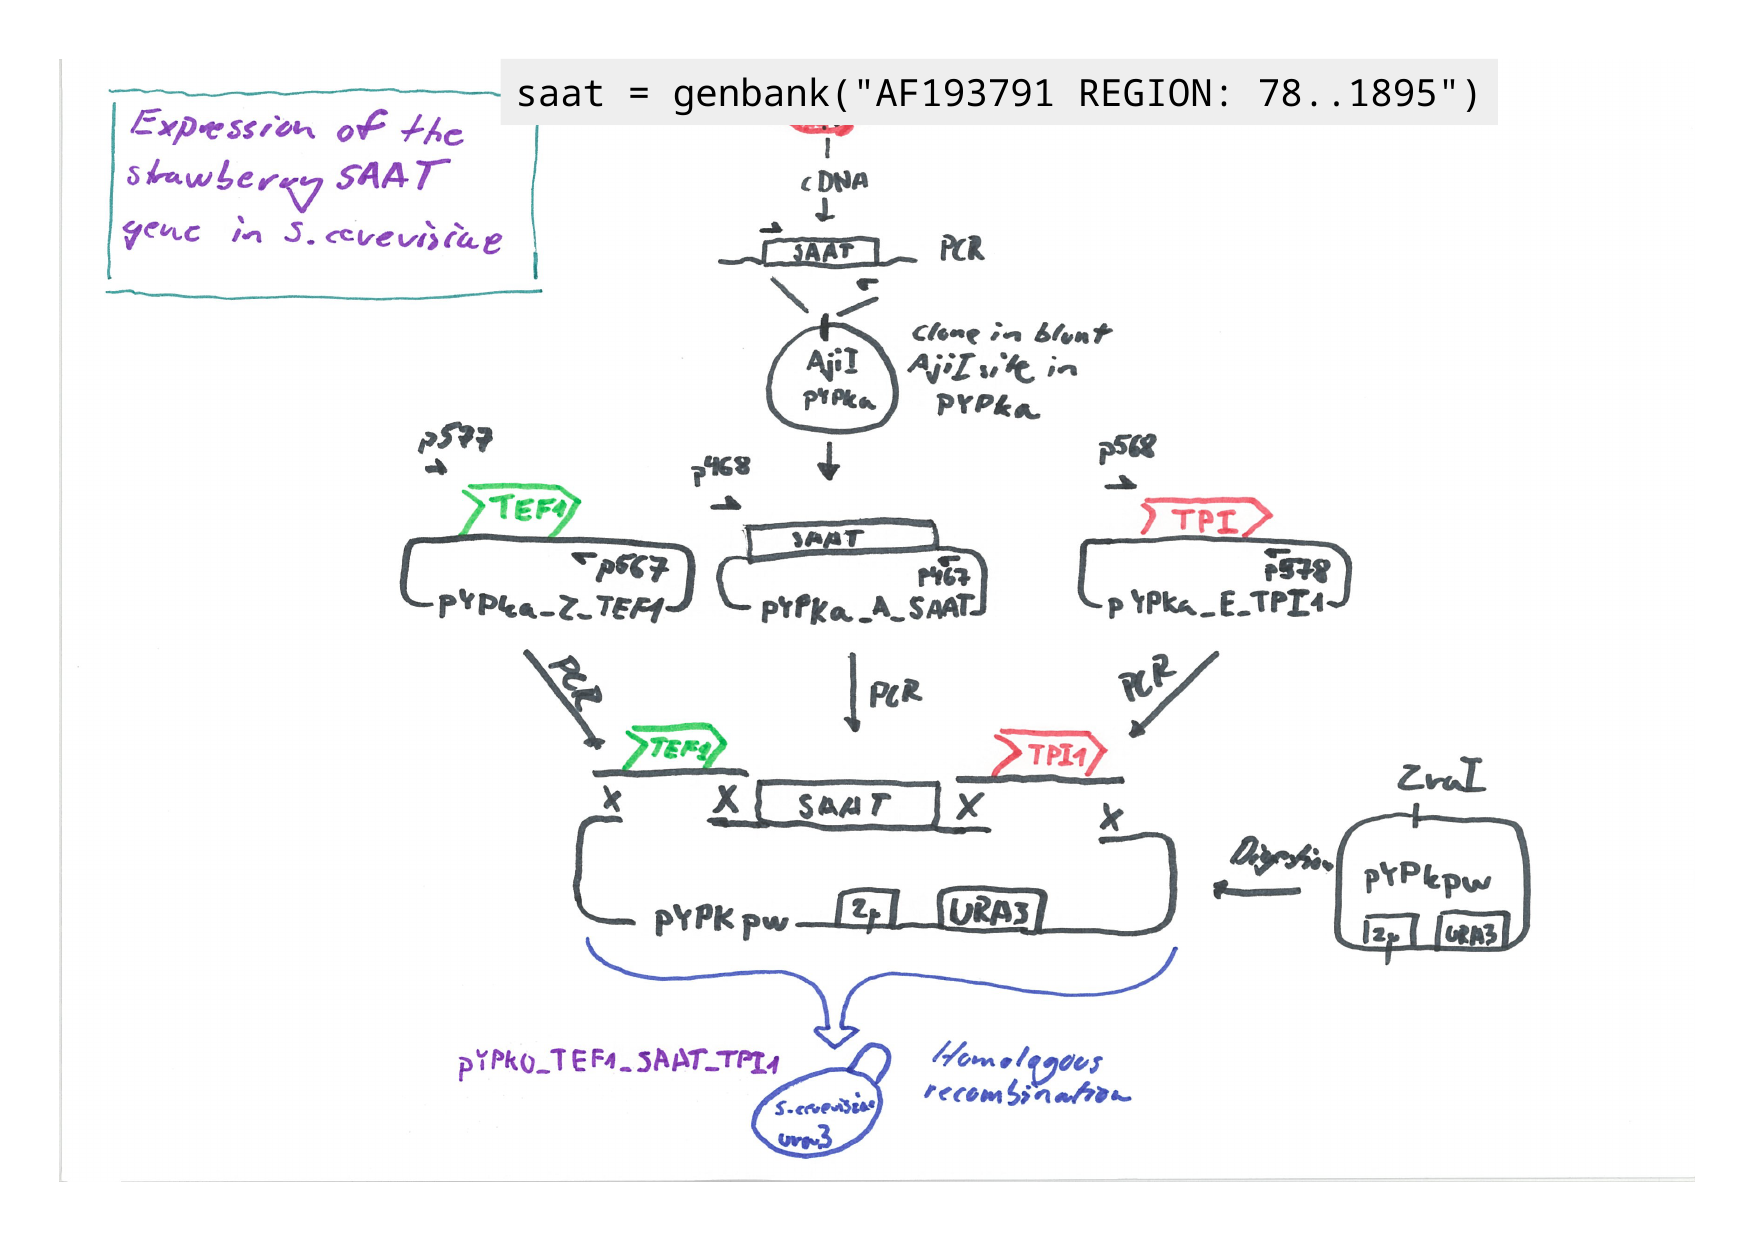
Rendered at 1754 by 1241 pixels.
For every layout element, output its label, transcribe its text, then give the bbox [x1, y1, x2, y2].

picture [59, 59, 1695, 1182]
text_box saat = genbank("AF193791 REGION: 78..1895") [557, 58, 1441, 125]
